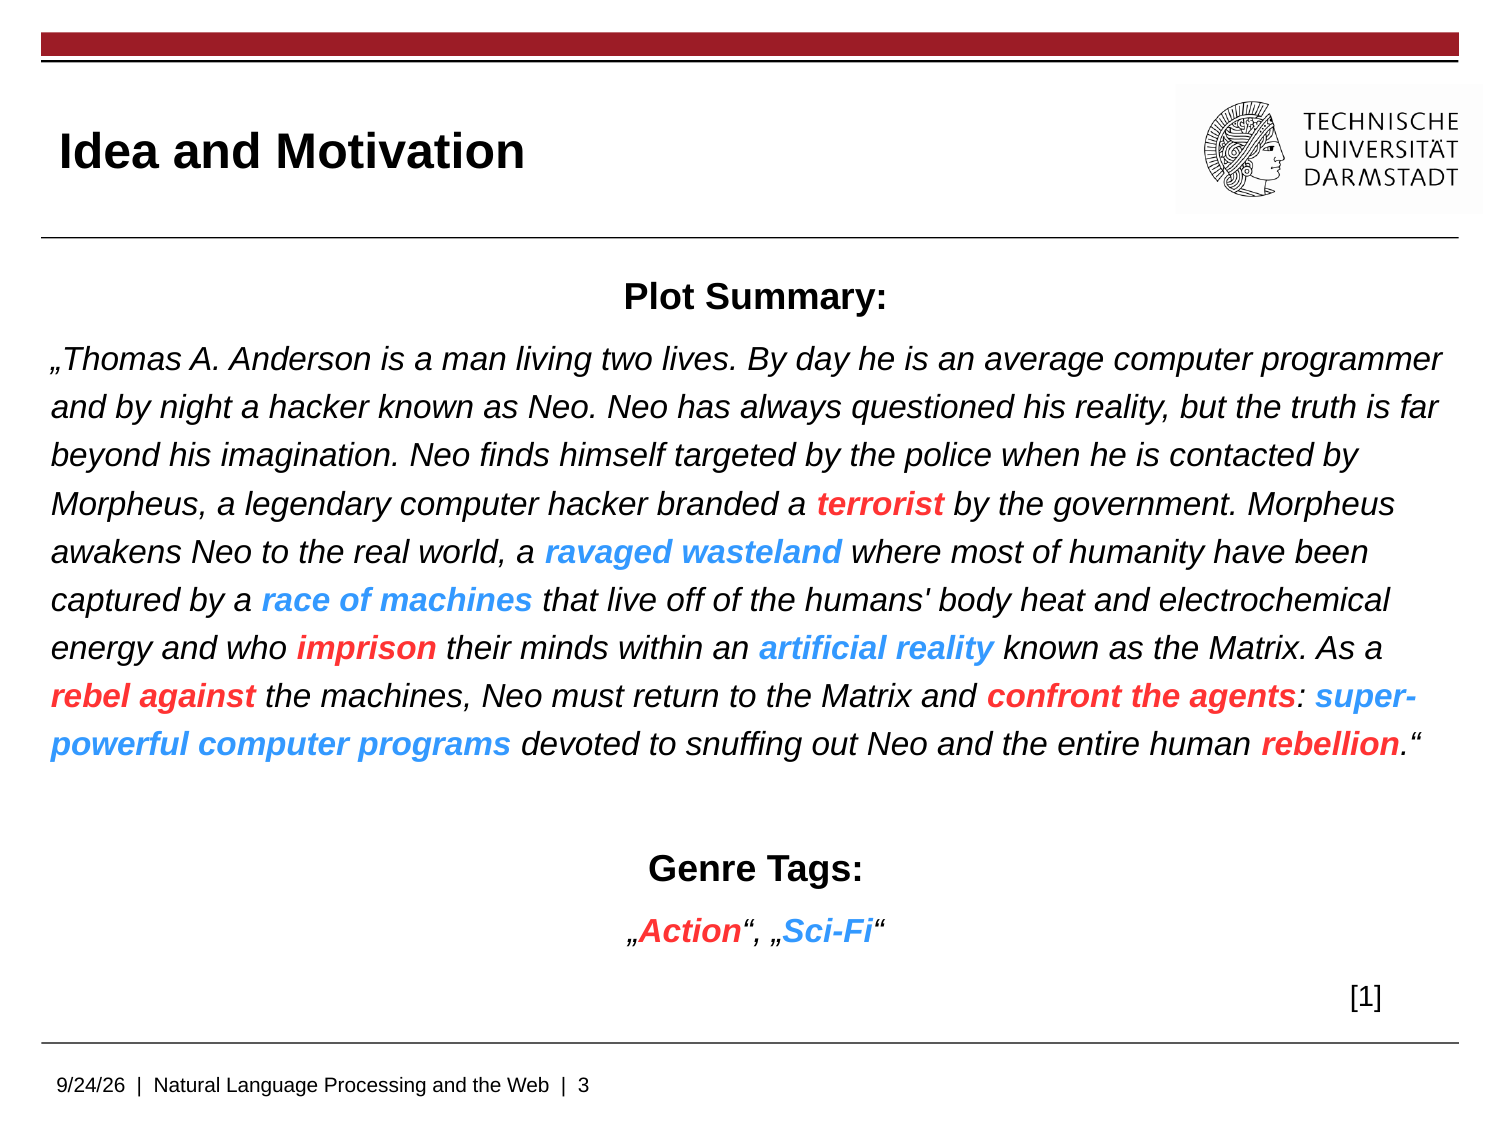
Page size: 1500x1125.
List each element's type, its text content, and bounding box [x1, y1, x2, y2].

list Plot Summary: „Thomas A. Anderson is a man living two lives. By day he is an average computer programmer and by night a hacker known as Neo. Neo has always questioned his reality, but the truth is far beyond his imagination. Neo finds himself targeted by the police when he is contacted by Morpheus, a legendary computer hacker branded a terrorist by the government. Morpheus awakens Neo to the real world, a ravaged wasteland where most of humanity have been captured by a race of machines that live off of the humans' body heat and electrochemical energy and who imprison their minds within an artificial reality known as the Matrix. As a rebel against the machines, Neo must return to the Matrix and confront the agents: super-powerful computer programs devoted to snuffing out Neo and the entire human rebellion.“ Genre Tags: „Action“, „Sci-Fi“ [50, 263, 1461, 1036]
text_box [1] [1335, 972, 1411, 1021]
title Idea and Motivation [58, 80, 1149, 218]
picture [1175, 84, 1483, 214]
